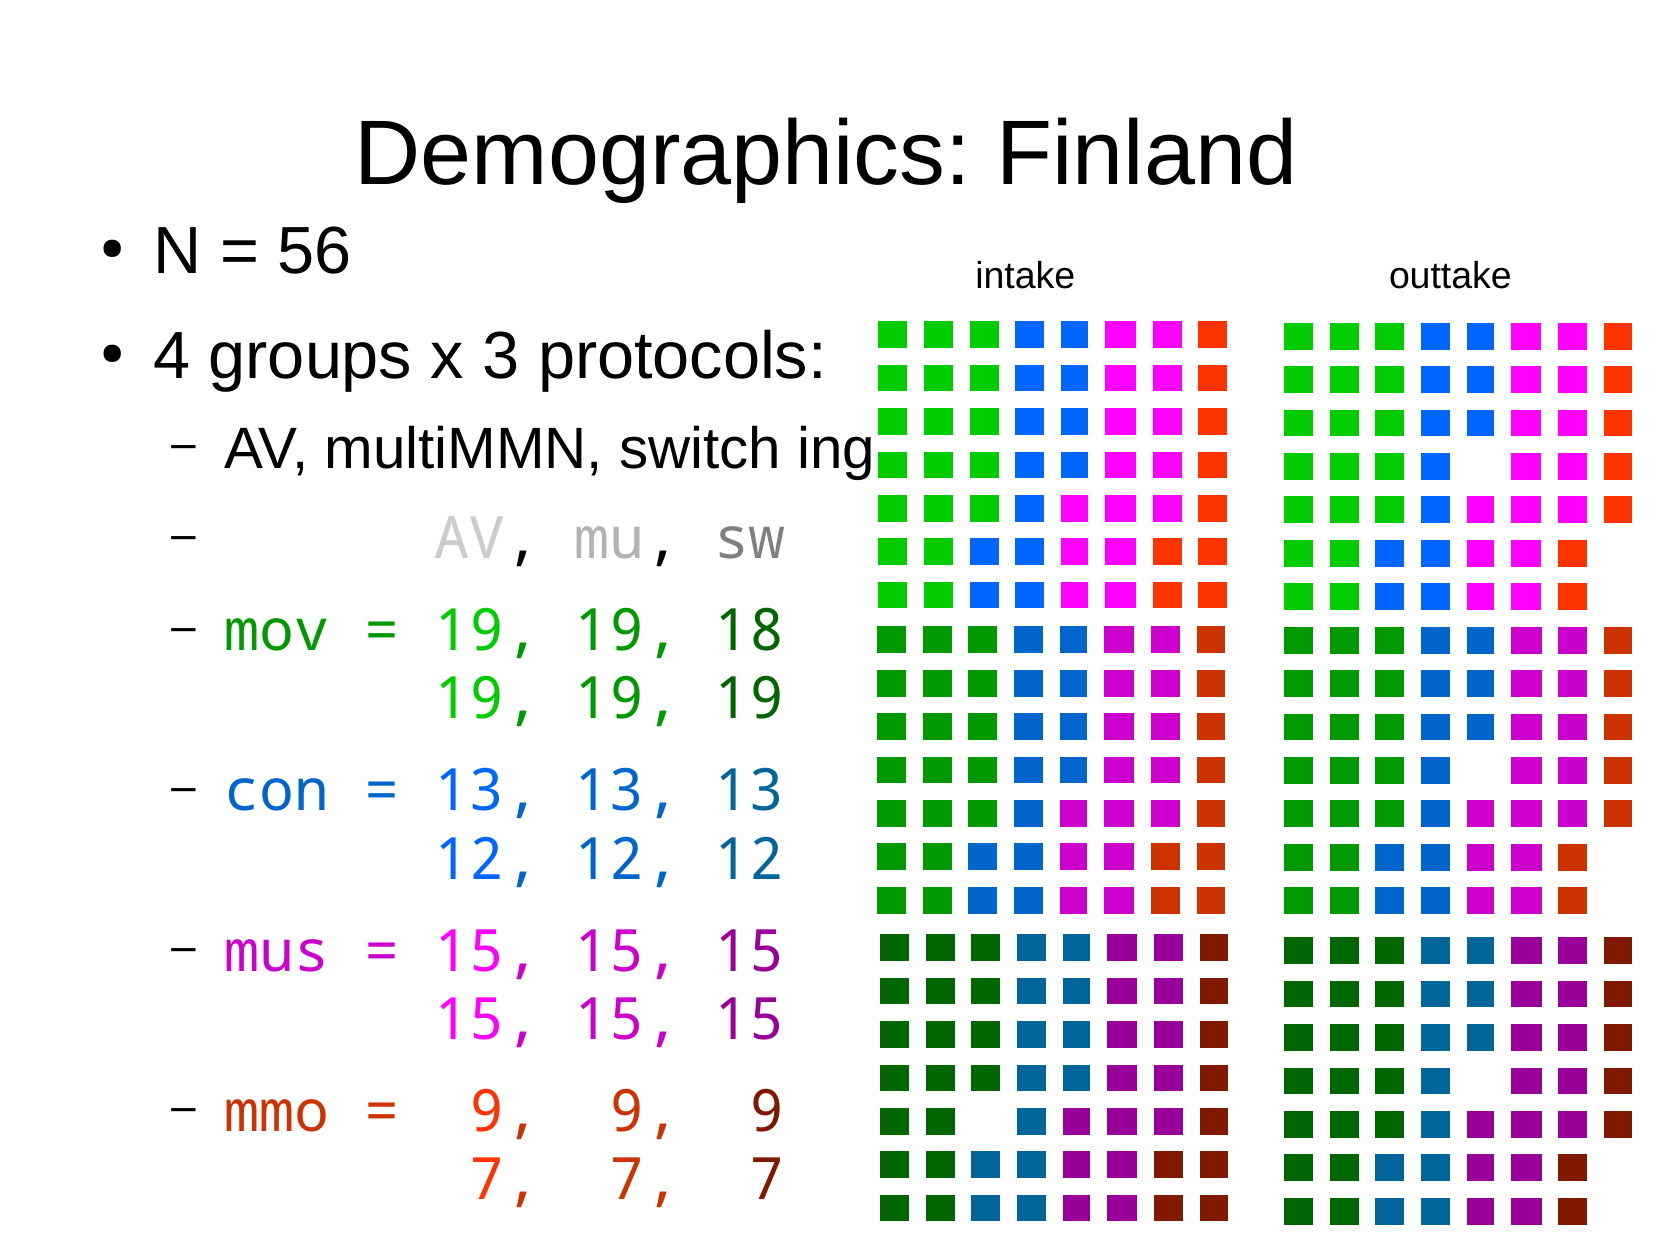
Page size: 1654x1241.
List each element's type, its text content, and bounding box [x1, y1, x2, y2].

table_cell [1197, 757, 1225, 783]
table_cell [1284, 1068, 1313, 1094]
table_cell [1467, 714, 1494, 740]
table_header - [880, 934, 909, 961]
table_cell [1197, 670, 1225, 697]
table_cell [1421, 1111, 1450, 1138]
table_cell [1060, 713, 1087, 740]
table_cell [1284, 410, 1313, 436]
table_cell [926, 1108, 955, 1135]
table_cell [1421, 800, 1450, 827]
table_header [1107, 934, 1137, 961]
table_cell [1604, 540, 1632, 567]
table_cell [923, 800, 952, 827]
table_cell [1104, 843, 1134, 870]
table_cell [1107, 978, 1137, 1004]
table_cell [1284, 453, 1313, 480]
table_header [1200, 934, 1228, 961]
table_cell [1375, 981, 1404, 1007]
table_cell [1467, 540, 1494, 567]
table_cell [926, 1151, 955, 1178]
table_cell [1604, 366, 1632, 393]
table_cell [1467, 981, 1494, 1007]
table_cell [1421, 1068, 1450, 1094]
table_cell [1421, 583, 1450, 610]
table_cell [1604, 1024, 1632, 1051]
table_cell [971, 1195, 1000, 1221]
table_cell [1154, 1195, 1183, 1221]
table_cell [1421, 844, 1450, 871]
table_cell [1151, 670, 1180, 697]
table_cell [1558, 800, 1587, 827]
table_cell [1017, 1151, 1046, 1178]
table_cell [1604, 714, 1632, 740]
table_cell [1154, 1108, 1183, 1135]
table_cell [1558, 540, 1587, 567]
table_cell [1151, 887, 1180, 914]
table_header [1375, 323, 1404, 350]
table_cell [1330, 1111, 1359, 1138]
table_cell [1284, 1111, 1313, 1138]
table_cell [1375, 1111, 1404, 1138]
table_header [1330, 627, 1359, 654]
table_cell [1330, 1024, 1359, 1051]
table_header [1375, 937, 1404, 964]
table_cell [1511, 1111, 1542, 1138]
table_cell [1330, 583, 1359, 610]
table_cell [1558, 366, 1587, 393]
table_cell [971, 1151, 1000, 1178]
table_cell [1421, 670, 1450, 697]
table_cell [1330, 714, 1359, 740]
table_header [923, 626, 952, 653]
table_cell [1017, 978, 1046, 1004]
table_header [1154, 934, 1183, 961]
table_cell [877, 887, 906, 914]
table_cell [1330, 1198, 1359, 1225]
table_cell [1330, 496, 1359, 523]
table_cell [1511, 844, 1542, 871]
table_cell [926, 978, 955, 1004]
table_cell [1104, 757, 1134, 783]
table_header [1558, 627, 1587, 654]
table_cell [1467, 1068, 1494, 1094]
table_cell [1014, 800, 1043, 827]
table_cell [971, 1021, 1000, 1048]
table_cell [1604, 410, 1632, 436]
table_header [1511, 937, 1542, 964]
table_cell [1375, 453, 1404, 480]
table_cell [1604, 453, 1632, 480]
table_header [1467, 627, 1494, 654]
table_cell [1197, 713, 1225, 740]
table_cell [1375, 1154, 1404, 1181]
table_cell [971, 978, 1000, 1004]
table_cell [1467, 1198, 1494, 1225]
table_cell [1511, 540, 1541, 567]
table_cell [1558, 1024, 1587, 1051]
table_cell [968, 757, 997, 783]
table_cell [1330, 757, 1359, 784]
table_cell [923, 887, 952, 914]
table_cell [1421, 757, 1450, 784]
table_cell [1604, 844, 1632, 871]
table_cell [1284, 757, 1313, 784]
table_cell [1017, 1065, 1046, 1091]
table_cell [1330, 453, 1359, 480]
table_cell [1284, 1154, 1313, 1181]
table_cell [1330, 366, 1359, 393]
table_header - [1284, 937, 1313, 964]
table_cell [1284, 844, 1313, 871]
table_cell [1558, 757, 1587, 784]
table_cell [1330, 670, 1359, 697]
table_cell [1200, 1021, 1228, 1048]
table_cell [877, 670, 906, 697]
table_header [1421, 937, 1450, 964]
table_cell [1375, 757, 1404, 784]
table_cell [1421, 366, 1450, 393]
table_cell [1467, 496, 1494, 523]
table_cell [1375, 714, 1404, 740]
table_cell [926, 1021, 955, 1048]
table_cell [968, 800, 997, 827]
table_cell [1107, 1021, 1137, 1048]
table_cell [1330, 1154, 1359, 1181]
table_cell [1017, 1108, 1046, 1135]
table_cell [1284, 670, 1313, 697]
table_cell [1014, 757, 1043, 783]
table_header [1558, 323, 1587, 350]
table_header [1467, 937, 1494, 964]
table_cell [1558, 887, 1587, 914]
table_cell [1604, 1198, 1632, 1225]
table_header [1330, 937, 1359, 964]
table_header [968, 626, 997, 653]
table_cell [1375, 540, 1404, 567]
table_cell [1107, 1108, 1137, 1135]
table_cell [1511, 366, 1541, 393]
table_cell [1604, 1111, 1632, 1138]
table_cell [923, 713, 952, 740]
table_cell [1154, 1021, 1183, 1048]
table_cell [1197, 800, 1225, 827]
table_cell [1467, 1111, 1494, 1138]
table_cell [1063, 1151, 1090, 1178]
table_cell [1154, 978, 1183, 1004]
table_cell [1421, 981, 1450, 1007]
table_cell [1558, 453, 1587, 480]
table_cell [1107, 1151, 1137, 1178]
table_cell [1421, 540, 1450, 567]
table_cell [971, 1108, 1000, 1135]
table_cell [1330, 887, 1359, 914]
table_cell [1330, 800, 1359, 827]
table_cell [1063, 978, 1090, 1004]
table_cell [1375, 496, 1404, 523]
table_cell [1060, 670, 1087, 697]
table_cell [1467, 410, 1494, 436]
table_cell [1558, 670, 1587, 697]
table_cell [1511, 410, 1541, 436]
table_cell [880, 1065, 909, 1091]
table_cell [1284, 1024, 1313, 1051]
table_cell [1467, 844, 1494, 871]
table_header [1197, 626, 1225, 653]
table_cell [923, 843, 952, 870]
table_cell [1421, 496, 1450, 523]
table_cell [1558, 410, 1587, 436]
table_header [1330, 323, 1359, 350]
table_cell [1330, 844, 1359, 871]
table_cell [1063, 1195, 1090, 1221]
table_cell [1558, 714, 1587, 740]
table_cell [1375, 887, 1404, 914]
table_cell [1558, 844, 1587, 871]
table_cell [880, 1195, 909, 1221]
table_cell [1284, 714, 1313, 740]
table_cell [1375, 1068, 1404, 1094]
table_header [1511, 323, 1541, 350]
table_cell [1511, 1198, 1542, 1225]
table_cell [1604, 887, 1632, 914]
table_cell [1104, 887, 1134, 914]
table_cell [1511, 714, 1542, 740]
table_header [1604, 323, 1632, 350]
table_cell [1375, 1198, 1404, 1225]
table_cell [1063, 1065, 1090, 1091]
table_cell [1467, 1024, 1494, 1051]
table_cell [1467, 670, 1494, 697]
table_cell [1511, 981, 1542, 1007]
table_header [1014, 626, 1043, 653]
table_cell [877, 800, 906, 827]
table_cell [1604, 800, 1632, 827]
table_cell [1284, 540, 1313, 567]
table_cell [968, 887, 997, 914]
table_cell [1014, 713, 1043, 740]
table_cell [1558, 1111, 1587, 1138]
table_header [1017, 934, 1046, 961]
table_cell [926, 1065, 955, 1091]
table_cell [1284, 800, 1313, 827]
table_cell [1060, 887, 1087, 914]
table_header [1060, 626, 1087, 653]
table_cell [1375, 410, 1404, 436]
table_cell [1060, 757, 1087, 783]
table_cell [1375, 800, 1404, 827]
table_cell [1558, 583, 1587, 610]
table_cell [1511, 1068, 1542, 1094]
table_cell [1107, 1195, 1137, 1221]
table_cell [1104, 800, 1134, 827]
table_cell [968, 713, 997, 740]
table_cell [1467, 583, 1494, 610]
table_cell [1284, 981, 1313, 1007]
table_cell [1151, 800, 1180, 827]
list N = 56 4 groups x 3 protocols: AV, multiMMN, switch ing AV, mu, sw mov = 19, 19, 18 19, 19, 19 con = 13, 13, 13 12, 12, 12 mus = 15, 15, 15 15, 15, 15 mmo = 9, 9, 9 7, 7, 7 [82, 213, 1571, 1241]
table_cell [880, 1151, 909, 1178]
table_cell [1284, 366, 1313, 393]
table_cell [1467, 1154, 1494, 1181]
table_cell [923, 757, 952, 783]
table_cell [1421, 887, 1450, 914]
table_cell [1421, 1198, 1450, 1225]
table_cell [1104, 670, 1134, 697]
table_header [1421, 627, 1450, 654]
table_cell [880, 1108, 909, 1135]
table_cell [1558, 1198, 1587, 1225]
table_cell [1330, 540, 1359, 567]
table_cell [1604, 670, 1632, 697]
table_cell [1014, 843, 1043, 870]
table_cell [1511, 1154, 1542, 1181]
table_cell [1375, 583, 1404, 610]
title Demographics: Finland [82, 49, 1571, 213]
table_cell [1063, 1021, 1090, 1048]
table_cell [1558, 981, 1587, 1007]
table_header - [1284, 323, 1313, 350]
table_cell [1151, 757, 1180, 783]
table_cell [1017, 1021, 1046, 1048]
table_cell [1375, 366, 1404, 393]
table_cell [1511, 453, 1541, 480]
table_cell [1330, 981, 1359, 1007]
table_cell [1604, 757, 1632, 784]
table_cell [1060, 843, 1087, 870]
table_header [971, 934, 1000, 961]
table_cell [1151, 843, 1180, 870]
table_cell [880, 1021, 909, 1048]
table_cell [1467, 800, 1494, 827]
table_cell [1604, 981, 1632, 1007]
table_cell [1467, 887, 1494, 914]
table_header [1467, 323, 1494, 350]
table_header [1604, 937, 1632, 964]
table_cell [1467, 366, 1494, 393]
table_cell [1511, 496, 1541, 523]
table_cell [1284, 887, 1313, 914]
table_cell [923, 670, 952, 697]
table_cell [1511, 887, 1542, 914]
table_cell [1014, 670, 1043, 697]
table_cell [971, 1065, 1000, 1091]
table_cell [1604, 1068, 1632, 1094]
table_header [1558, 937, 1587, 964]
table_cell [1375, 844, 1404, 871]
table_cell [1200, 1151, 1228, 1178]
table_cell [1421, 1154, 1450, 1181]
table_cell [1197, 887, 1225, 914]
table_cell [1421, 453, 1450, 480]
table_cell [1421, 714, 1450, 740]
table_cell [1200, 1065, 1228, 1091]
table_header [1421, 323, 1450, 350]
table_cell [877, 843, 906, 870]
table_cell [1604, 1154, 1632, 1181]
table_cell [1330, 1068, 1359, 1094]
table_header [926, 934, 955, 961]
table_cell [1511, 583, 1541, 610]
table_cell [1330, 410, 1359, 436]
table_cell [968, 670, 997, 697]
table_header - [1284, 627, 1313, 654]
table_cell [1154, 1151, 1183, 1178]
table_cell [877, 757, 906, 783]
table_cell [1604, 496, 1632, 523]
table_cell [1154, 1065, 1183, 1091]
table_header [1104, 626, 1134, 653]
table_cell [1284, 583, 1313, 610]
table_cell [1511, 1024, 1542, 1051]
table_cell [1604, 583, 1632, 610]
table_cell [926, 1195, 955, 1221]
table_cell [1284, 496, 1313, 523]
table_header [1604, 627, 1632, 654]
table_cell [1421, 1024, 1450, 1051]
table_cell [1511, 757, 1542, 784]
table_cell [1467, 453, 1494, 480]
table_header [1151, 626, 1180, 653]
table_cell [1197, 843, 1225, 870]
table_header [1511, 627, 1542, 654]
table_header - [877, 626, 906, 653]
table_cell [1558, 1154, 1587, 1181]
table_cell [1467, 757, 1494, 784]
table_cell [1107, 1065, 1137, 1091]
table_cell [968, 843, 997, 870]
table_cell [1200, 978, 1228, 1004]
table_cell [1017, 1195, 1046, 1221]
table_header [1063, 934, 1090, 961]
table_cell [1284, 1198, 1313, 1225]
table_cell [1104, 713, 1134, 740]
table_cell [1421, 410, 1450, 436]
table_cell [1063, 1108, 1090, 1135]
table_cell [1375, 1024, 1404, 1051]
table_cell [1558, 1068, 1587, 1094]
table_cell [877, 713, 906, 740]
table_cell [1200, 1195, 1228, 1221]
table_cell [1151, 713, 1180, 740]
table_cell [1060, 800, 1087, 827]
table_cell [1375, 670, 1404, 697]
text_box intake outtake [960, 247, 1528, 305]
table_cell [880, 978, 909, 1004]
table_cell [1511, 670, 1542, 697]
table_cell [1014, 887, 1043, 914]
table_cell [1511, 800, 1542, 827]
table_cell [1558, 496, 1587, 523]
table_header [1375, 627, 1404, 654]
table_cell [1200, 1108, 1228, 1135]
